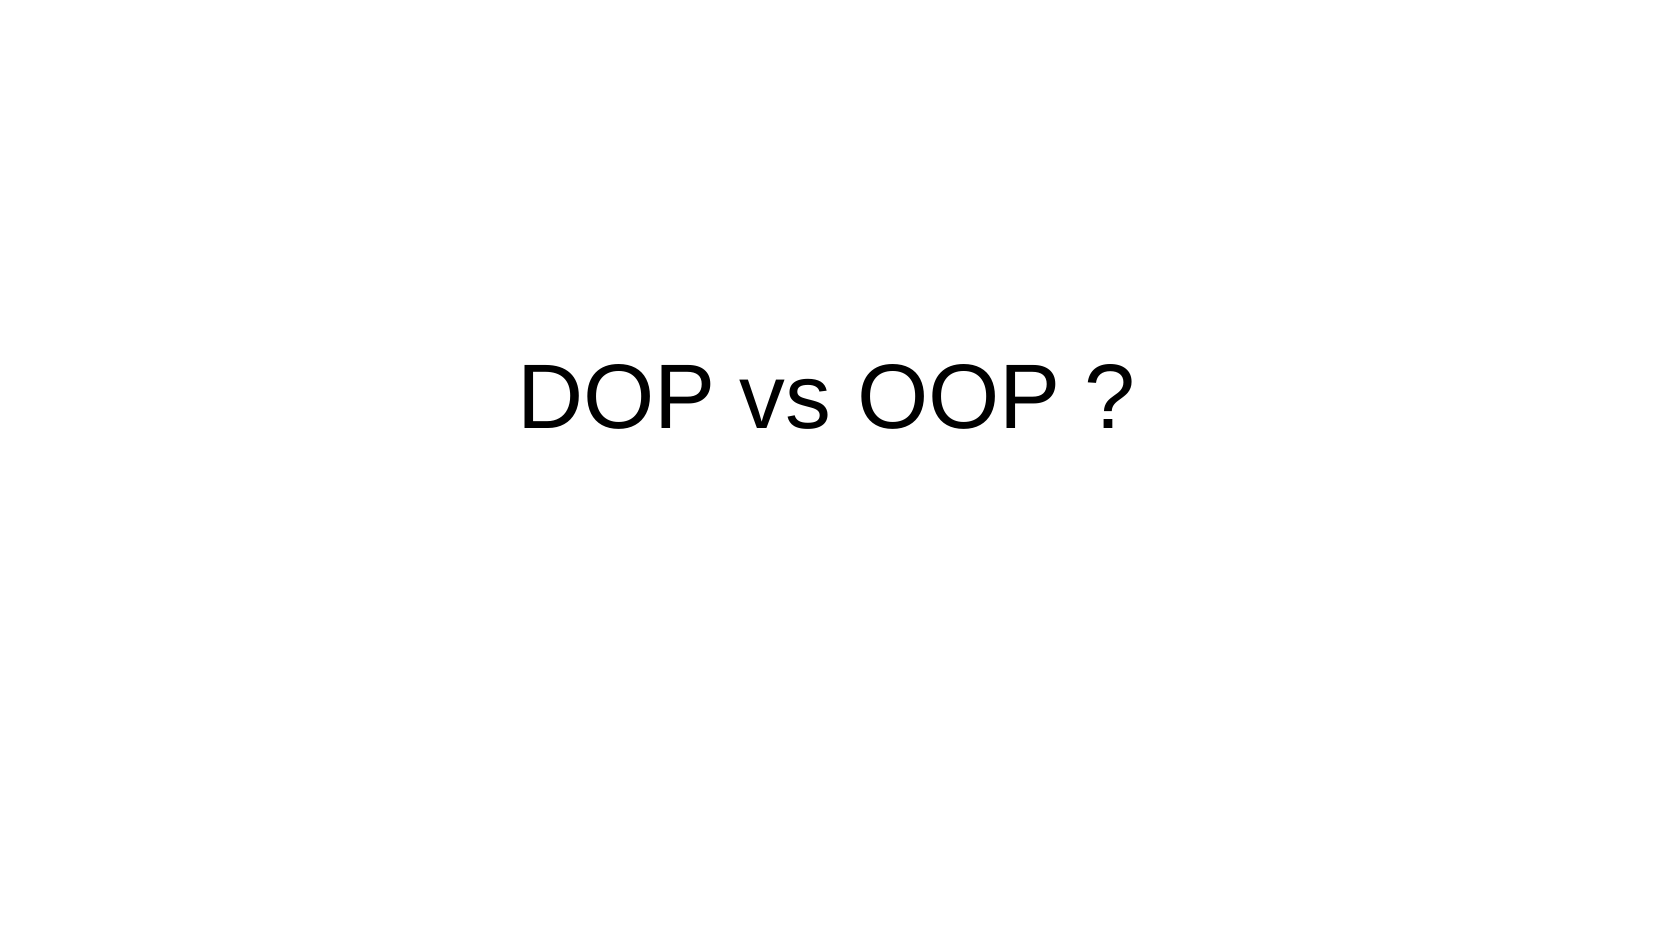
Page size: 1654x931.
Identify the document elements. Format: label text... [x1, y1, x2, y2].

subtitle DOP vs OOP ? [82, 37, 1571, 757]
